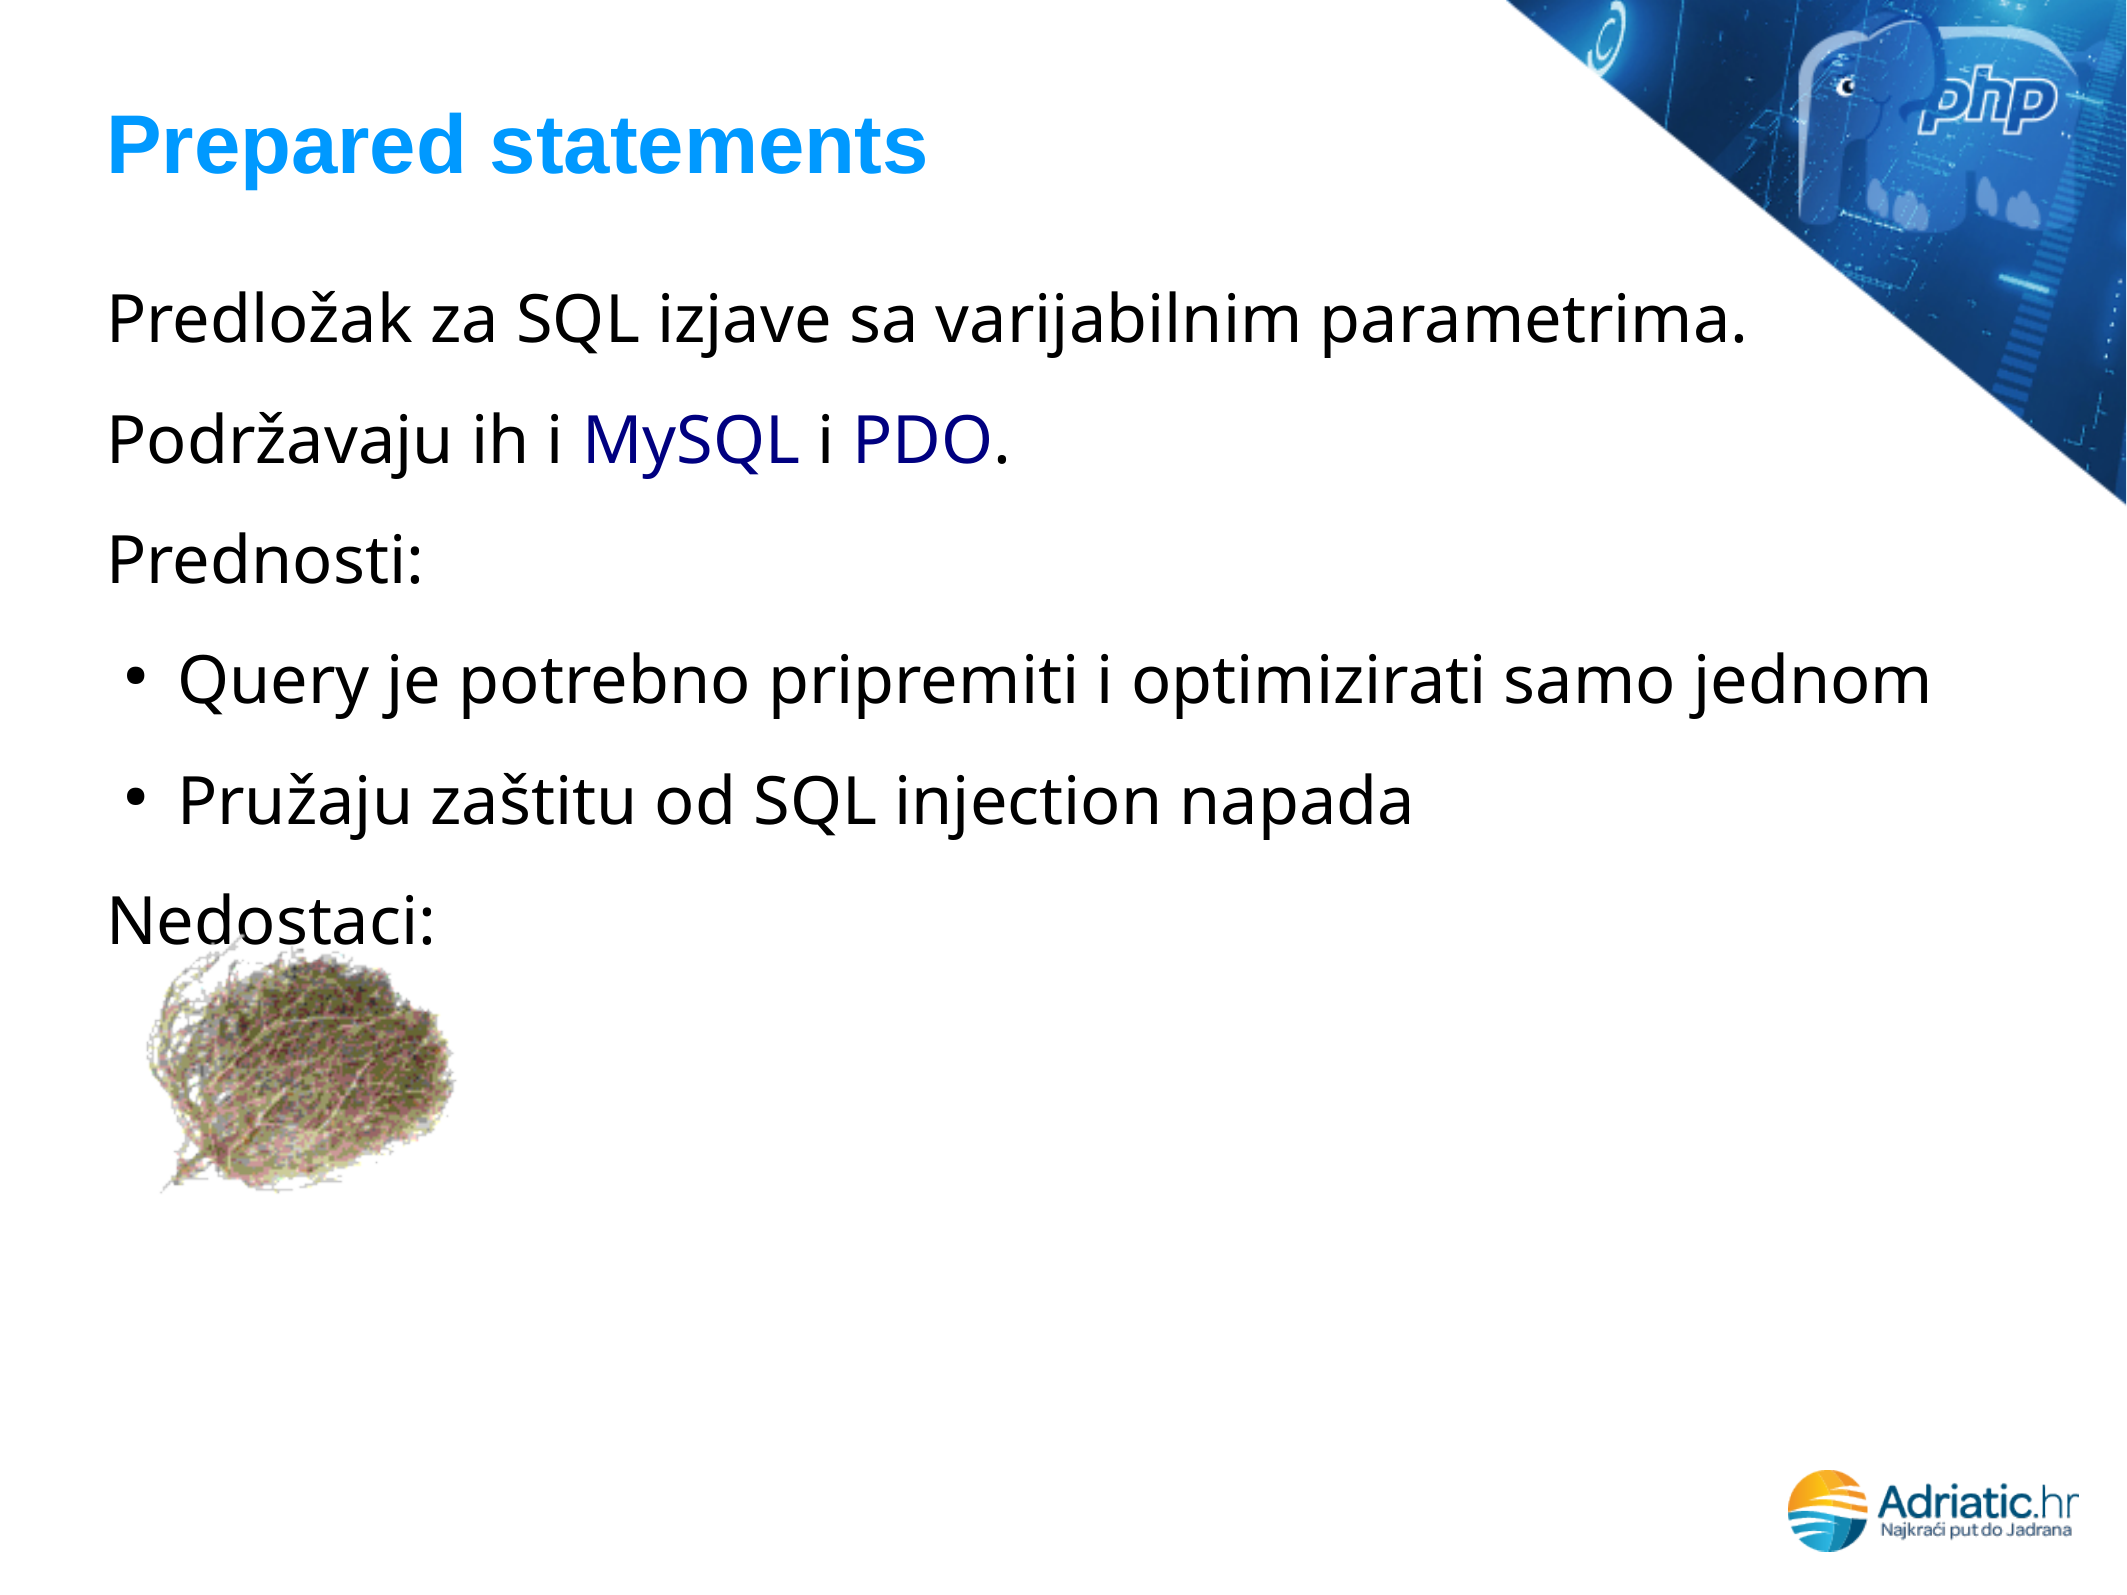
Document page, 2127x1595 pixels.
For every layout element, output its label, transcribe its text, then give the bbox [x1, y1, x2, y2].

picture [117, 788, 2009, 1263]
picture [1788, 1470, 2079, 1552]
picture [1505, 0, 2127, 625]
list Predložak za SQL izjave sa varijabilnim parametrima. Podržavaju ih i MySQL i PDO. Prednosti: Query je potrebno pripremiti i optimizirati samo jednom Pružaju zaštitu od SQL injection napada Nedostaci: [106, 271, 2020, 1453]
title Prepared statements [106, 70, 1630, 219]
